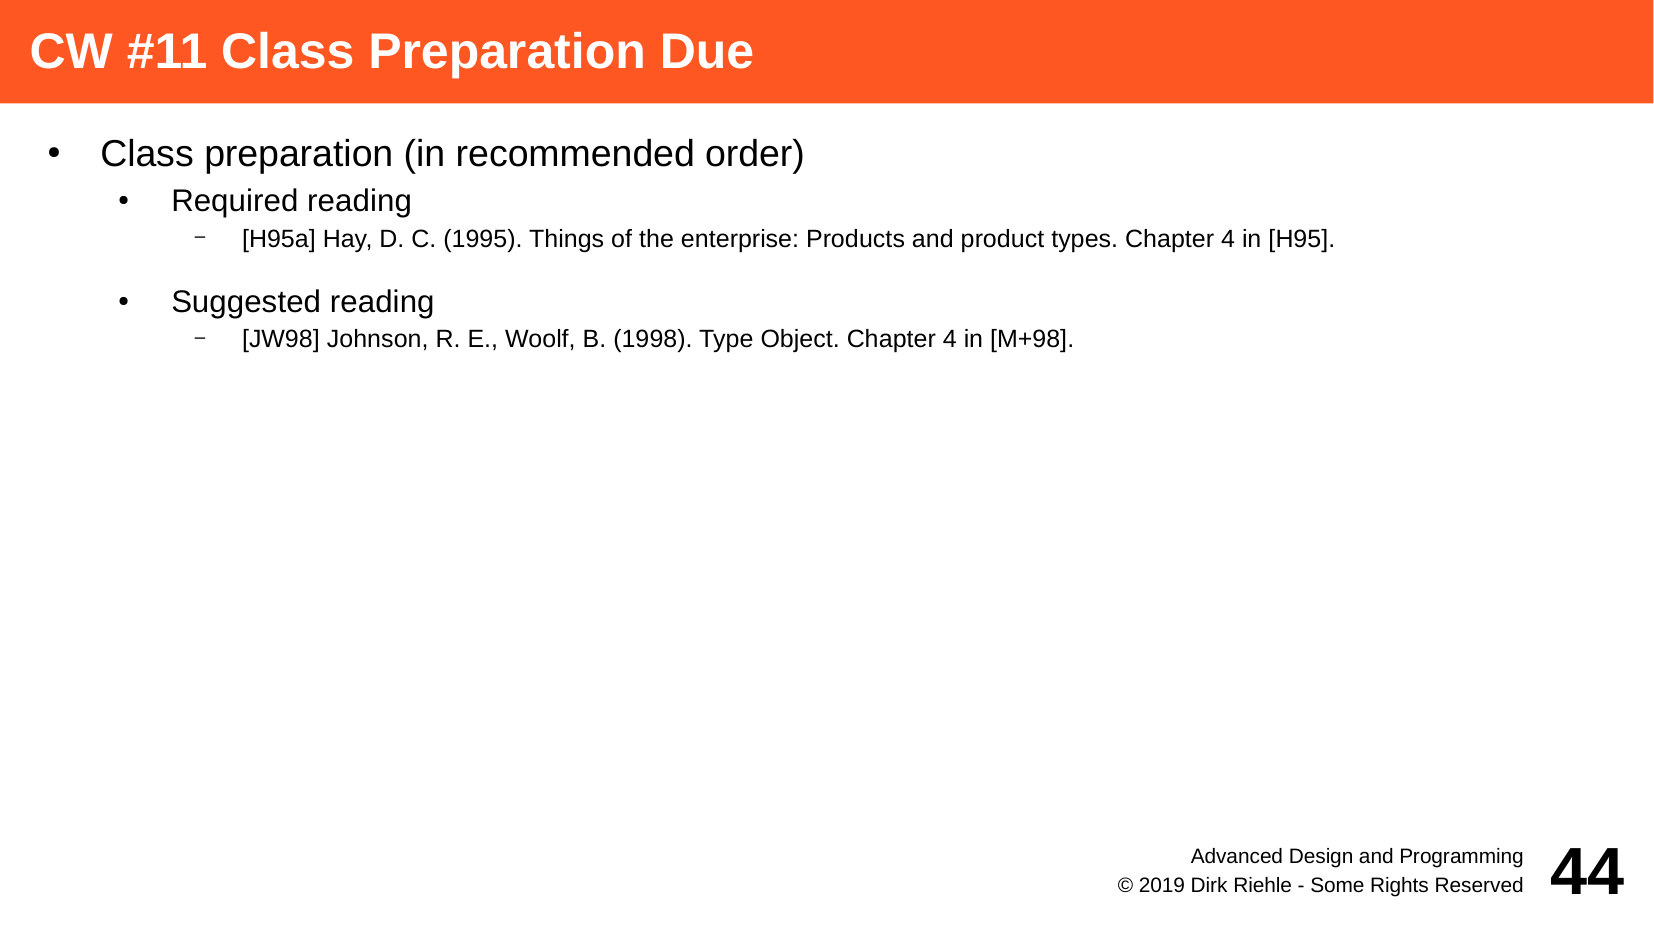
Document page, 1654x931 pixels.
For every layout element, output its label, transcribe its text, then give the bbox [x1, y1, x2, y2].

title CW #11 Class Preparation Due [0, 0, 1654, 104]
list Class preparation (in recommended order) Required reading [H95a] Hay, D. C. (1995). Things of the enterprise: Products and product types. Chapter 4 in [H95]. Suggested reading [JW98] Johnson, R. E., Woolf, B. (1998). Type Object. Chapter 4 in [M+98]. [29, 132, 1625, 813]
